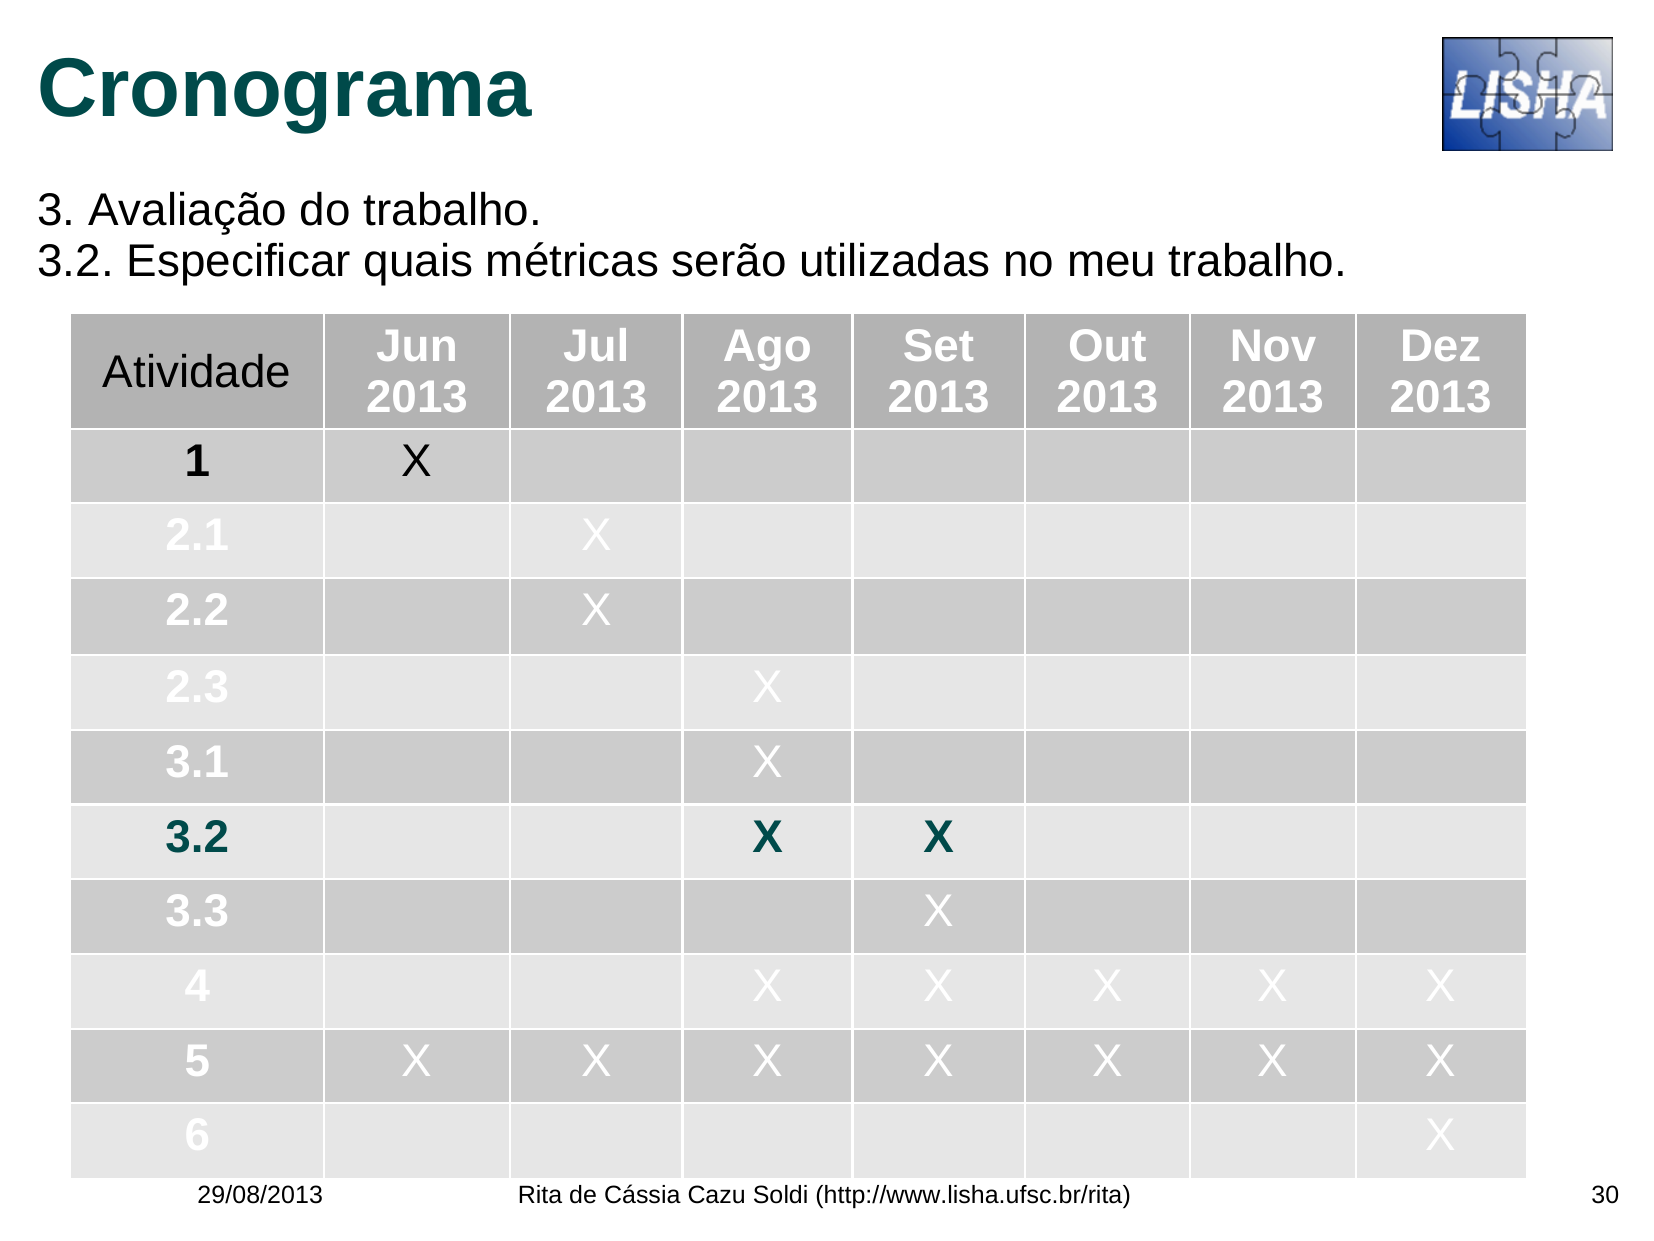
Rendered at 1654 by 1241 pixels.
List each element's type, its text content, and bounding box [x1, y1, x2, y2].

table_cell [1026, 579, 1189, 654]
table_cell X [1357, 955, 1526, 1028]
table_cell [1357, 504, 1526, 577]
table_cell [325, 656, 509, 729]
table_header Ago 2013 [684, 314, 851, 428]
table_cell [511, 806, 681, 878]
table_cell [511, 880, 681, 953]
table_cell X [684, 806, 851, 878]
table_cell X [684, 731, 851, 803]
table_cell [1357, 806, 1526, 878]
table_header Nov 2013 [1191, 314, 1355, 428]
table_cell 2.2 [71, 579, 323, 654]
title Cronograma [37, 37, 1426, 151]
table_cell 3.2 [71, 806, 323, 878]
table_cell X [1191, 955, 1355, 1028]
table_cell X [325, 430, 509, 502]
table_cell 6 [71, 1104, 323, 1178]
table_cell [854, 1104, 1024, 1178]
table_header Set 2013 [854, 314, 1024, 428]
table_cell X [511, 504, 681, 577]
table_cell [854, 430, 1024, 502]
table_cell [854, 579, 1024, 654]
table_cell [325, 579, 509, 654]
table_cell [684, 430, 851, 502]
table_cell [1026, 656, 1189, 729]
table_cell [1191, 430, 1355, 502]
table_cell [511, 731, 681, 803]
table_cell [511, 430, 681, 502]
table_cell X [1191, 1030, 1355, 1102]
table_cell X [511, 579, 681, 654]
table_cell [1357, 731, 1526, 803]
table_cell [325, 880, 509, 953]
table_cell X [1026, 955, 1189, 1028]
table_cell [1191, 880, 1355, 953]
table_cell X [1357, 1104, 1526, 1178]
table_cell 2.3 [71, 656, 323, 729]
table_cell [684, 1104, 851, 1178]
table_cell X [854, 1030, 1024, 1102]
table_cell X [684, 1030, 851, 1102]
table_cell [1026, 430, 1189, 502]
table_cell [684, 880, 851, 953]
table_cell [1026, 731, 1189, 803]
table_cell [325, 504, 509, 577]
table_header Jun 2013 [325, 314, 509, 428]
table_cell [511, 656, 681, 729]
table_cell [1191, 1104, 1355, 1178]
table_cell [325, 731, 509, 803]
table_cell [1026, 1104, 1189, 1178]
table_cell 2.1 [71, 504, 323, 577]
table_cell [1357, 656, 1526, 729]
table_cell [1191, 806, 1355, 878]
table_cell [325, 806, 509, 878]
table_cell X [511, 1030, 681, 1102]
table_cell X [684, 955, 851, 1028]
table_cell 3.3 [71, 880, 323, 953]
table_cell 3.1 [71, 731, 323, 803]
table_header Atividade [71, 314, 323, 428]
table_cell [1026, 806, 1189, 878]
table_cell [325, 1104, 509, 1178]
table_header Jul 2013 [511, 314, 681, 428]
table_header Out 2013 [1026, 314, 1189, 428]
list 3. Avaliação do trabalho. 3.2. Especificar quais métricas serão utilizadas no meu trabalho. [37, 183, 1613, 298]
table_cell [854, 656, 1024, 729]
table_cell [854, 731, 1024, 803]
table_cell X [854, 955, 1024, 1028]
table_cell X [854, 880, 1024, 953]
table_cell [854, 504, 1024, 577]
table_cell 1 [71, 430, 323, 502]
table_cell [1191, 504, 1355, 577]
table_cell X [1357, 1030, 1526, 1102]
table_cell X [854, 806, 1024, 878]
table_cell 5 [71, 1030, 323, 1102]
table_cell X [1026, 1030, 1189, 1102]
table_cell [684, 504, 851, 577]
table_cell [1357, 880, 1526, 953]
table_cell [325, 955, 509, 1028]
table_cell 4 [71, 955, 323, 1028]
table_cell [511, 955, 681, 1028]
table_cell [1191, 579, 1355, 654]
table_cell [1026, 880, 1189, 953]
table_cell [1191, 731, 1355, 803]
table_cell [1357, 579, 1526, 654]
table_cell [1026, 504, 1189, 577]
table_cell [1357, 430, 1526, 502]
table_cell X [684, 656, 851, 729]
table_header Dez 2013 [1357, 314, 1526, 428]
table_cell [1191, 656, 1355, 729]
table_cell X [325, 1030, 509, 1102]
picture [1442, 37, 1613, 151]
table_cell [684, 579, 851, 654]
table_cell [511, 1104, 681, 1178]
